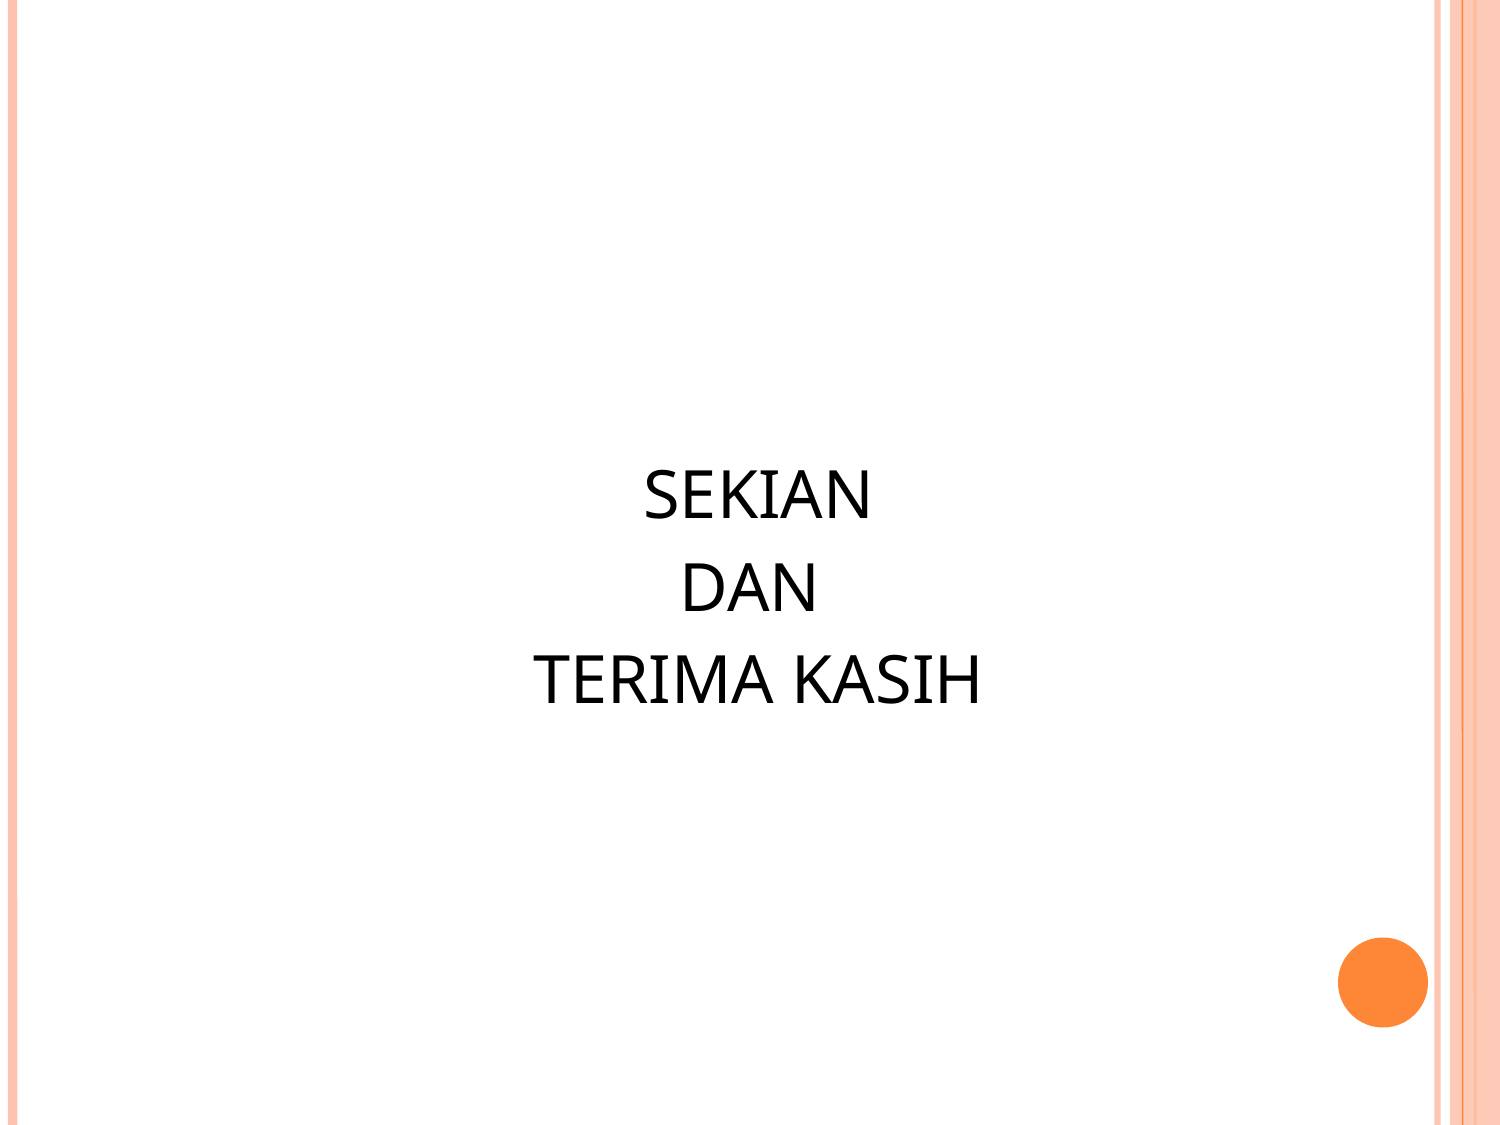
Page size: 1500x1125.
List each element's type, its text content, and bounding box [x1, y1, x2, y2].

list SEKIAN DAN TERIMA KASIH [123, 444, 1349, 769]
